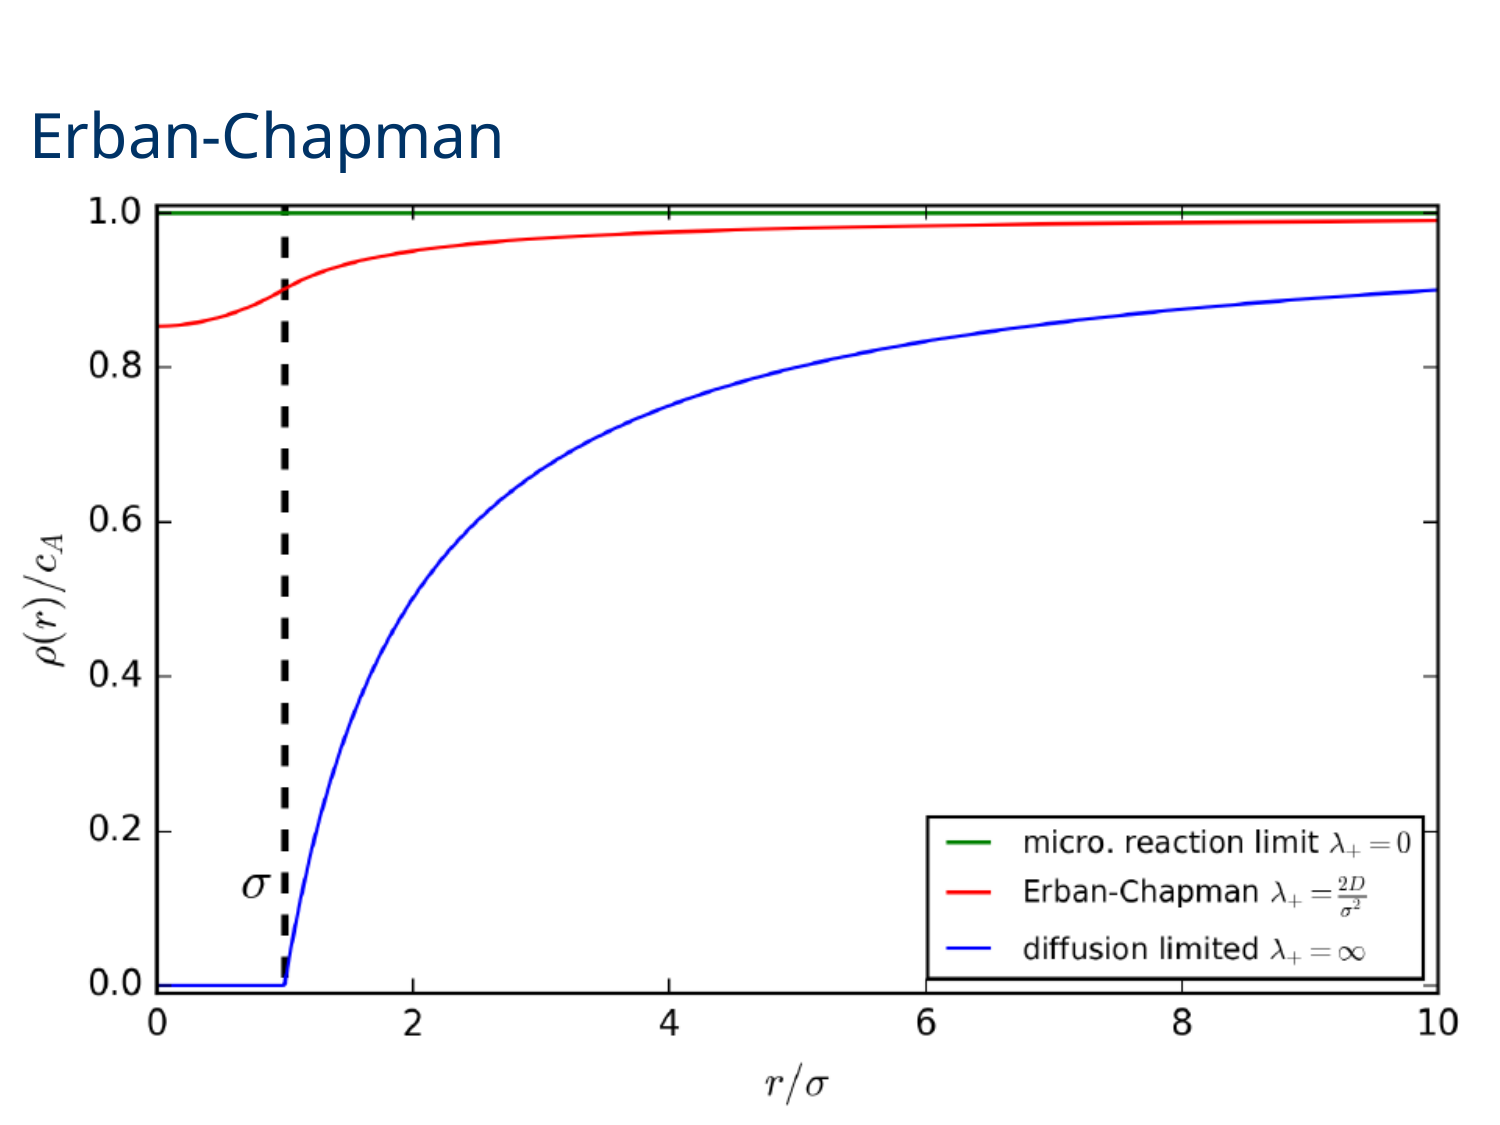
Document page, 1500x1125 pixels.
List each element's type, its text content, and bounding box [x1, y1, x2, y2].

picture [0, 177, 1500, 1117]
title Erban-Chapman [29, 103, 1448, 175]
